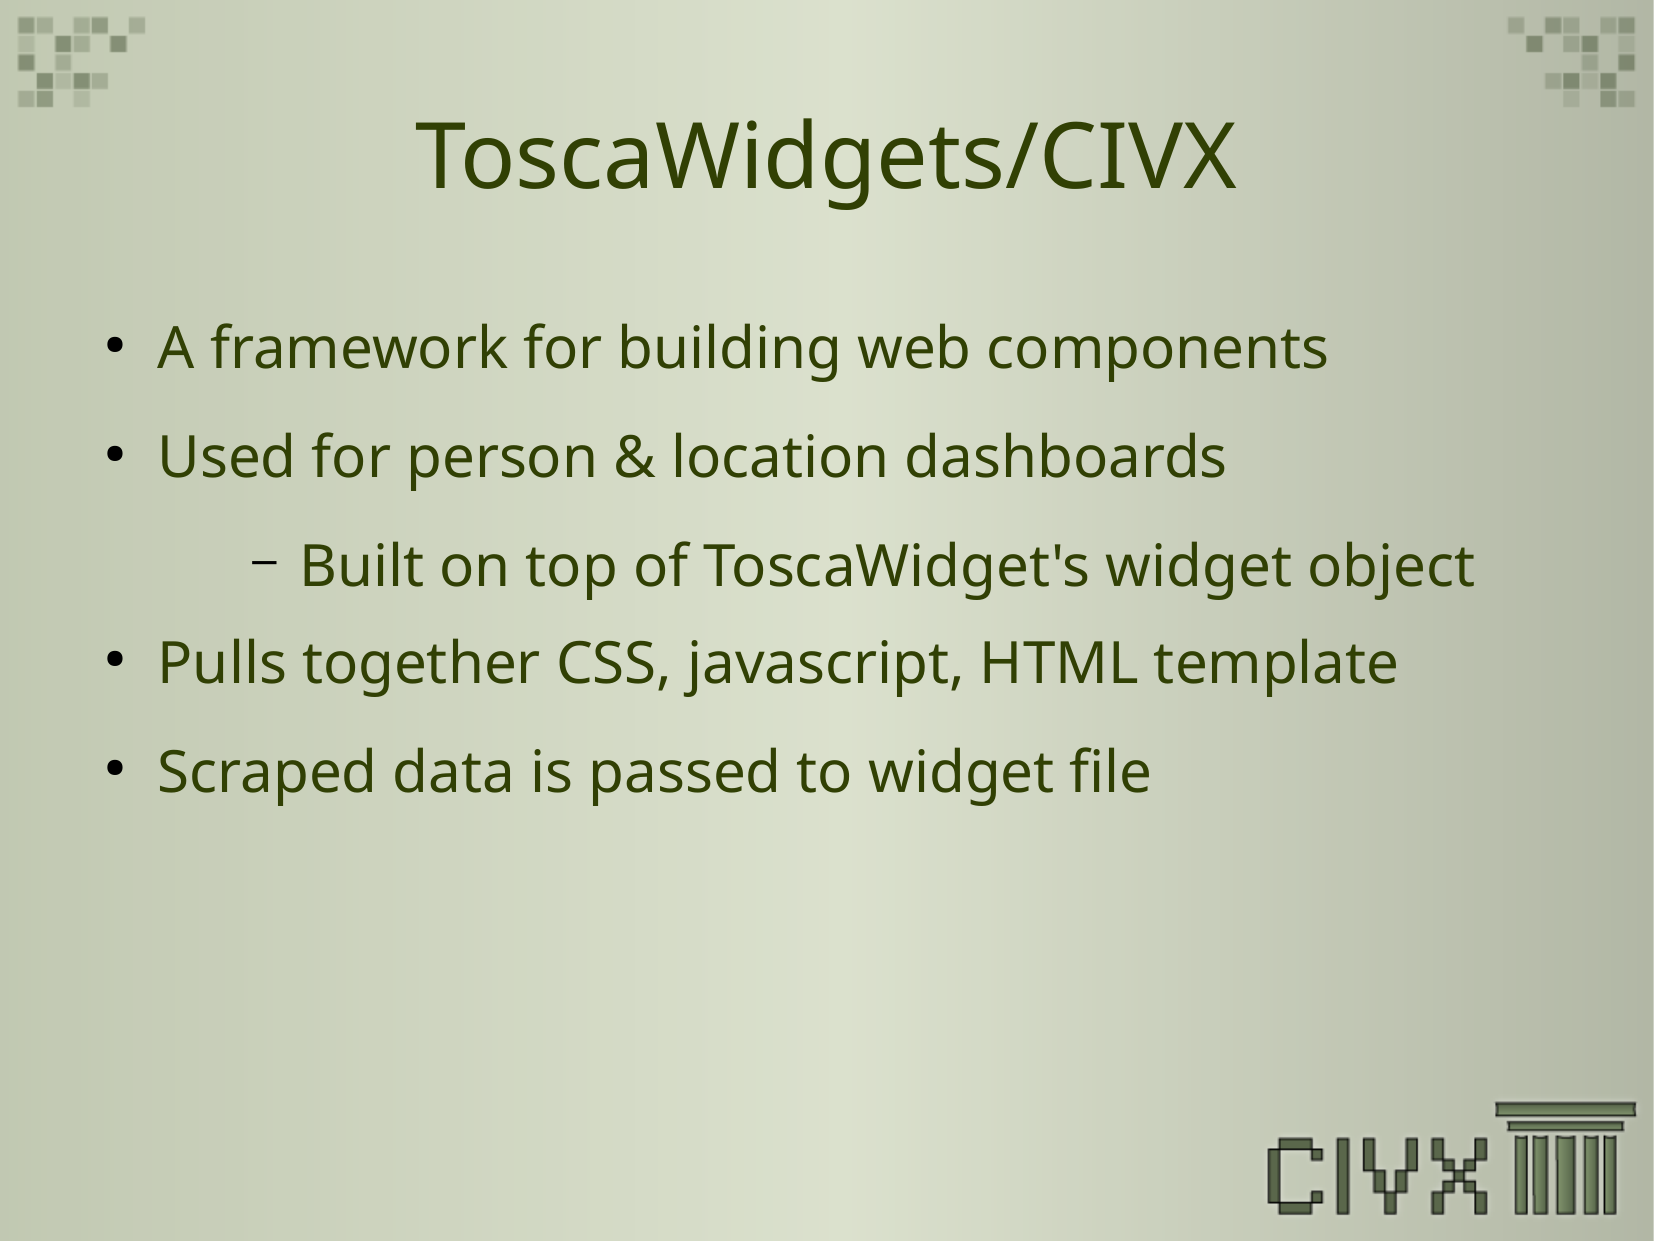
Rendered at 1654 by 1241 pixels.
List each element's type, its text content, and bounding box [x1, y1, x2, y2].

list A framework for building web components Used for person & location dashboards Built on top of ToscaWidget's widget object Pulls together CSS, javascript, HTML template Scraped data is passed to widget file [86, 306, 1576, 1126]
title ToscaWidgets/CIVX [82, 49, 1571, 257]
picture [0, 0, 1654, 1241]
